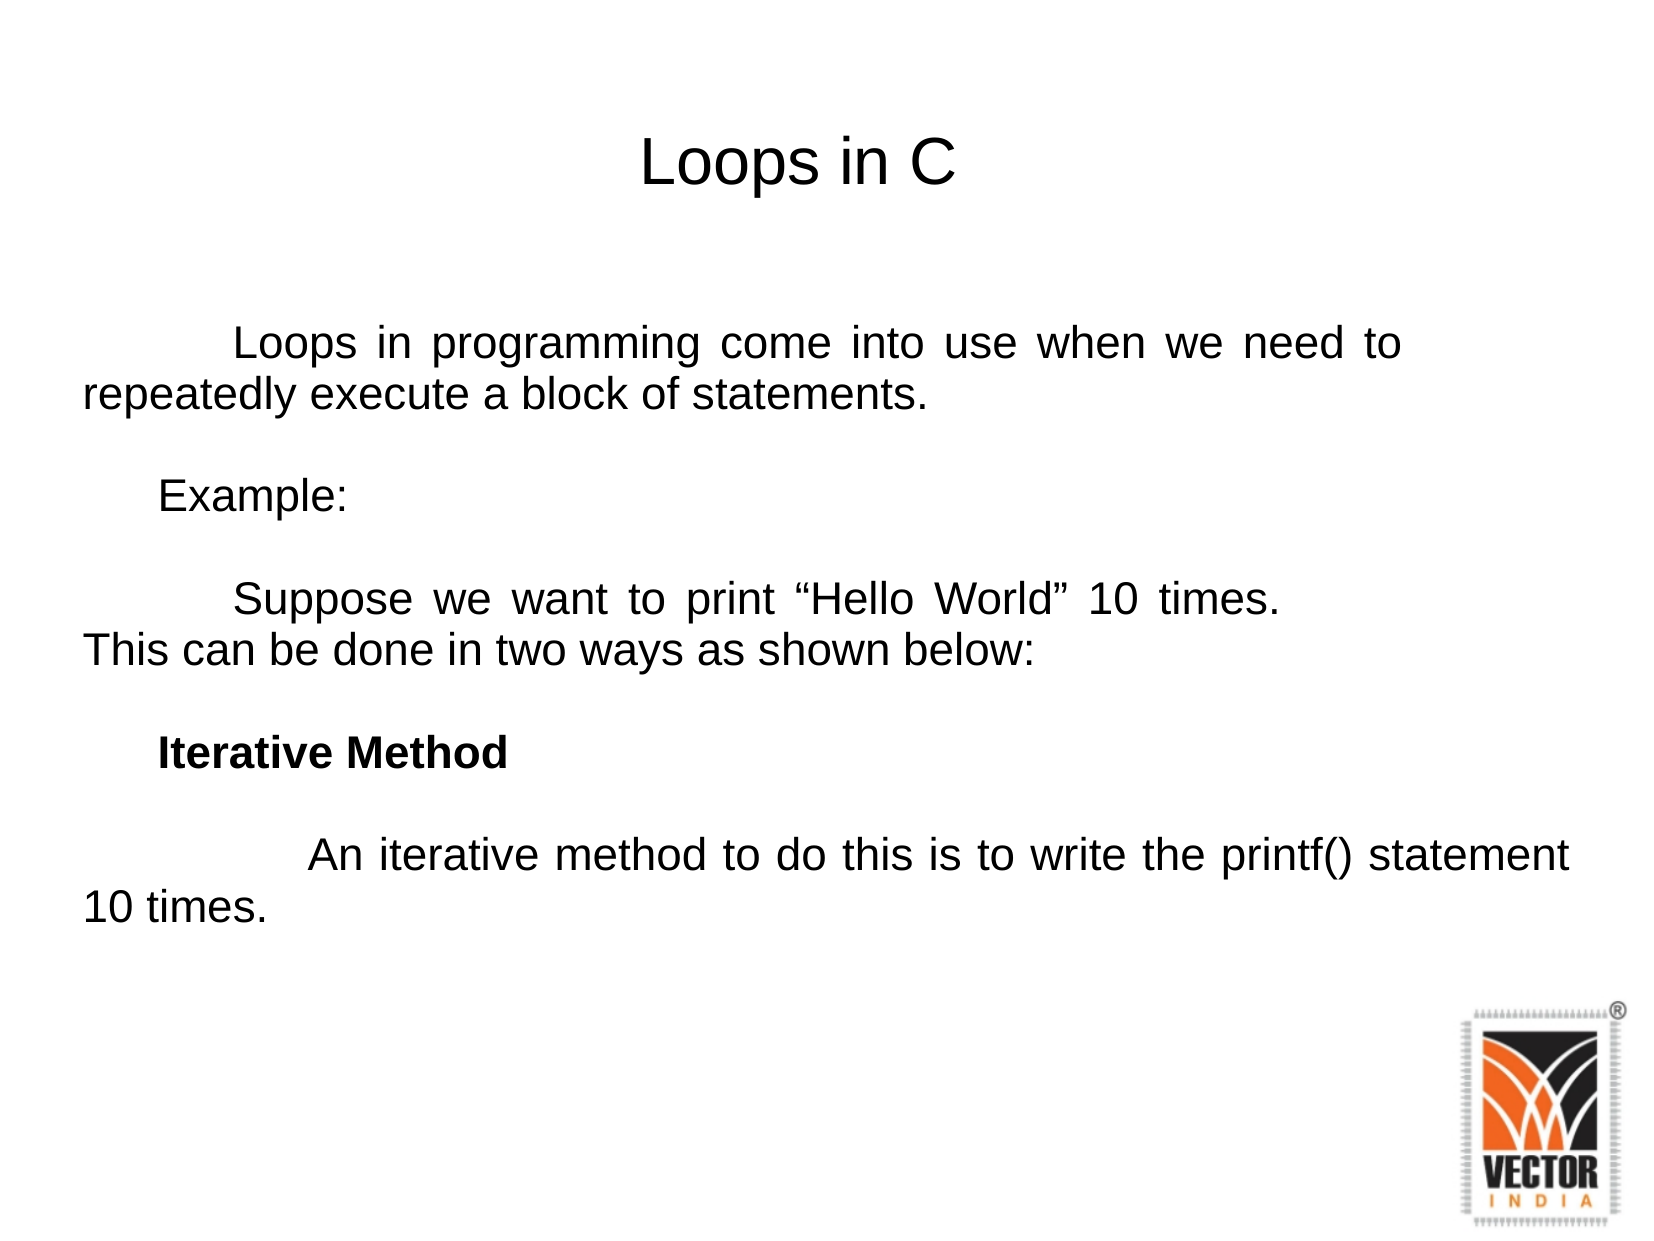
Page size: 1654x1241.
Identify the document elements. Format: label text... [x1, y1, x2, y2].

subtitle Loops in programming come into use when we need to repeatedly execute a block of statements. Example: Suppose we want to print “Hello World” 10 times. This can be done in two ways as shown below: Iterative Method An iterative method to do this is to write the printf() statement 10 times. [82, 0, 1571, 1241]
picture [1432, 996, 1654, 1237]
text_box [330, 285, 1458, 1096]
